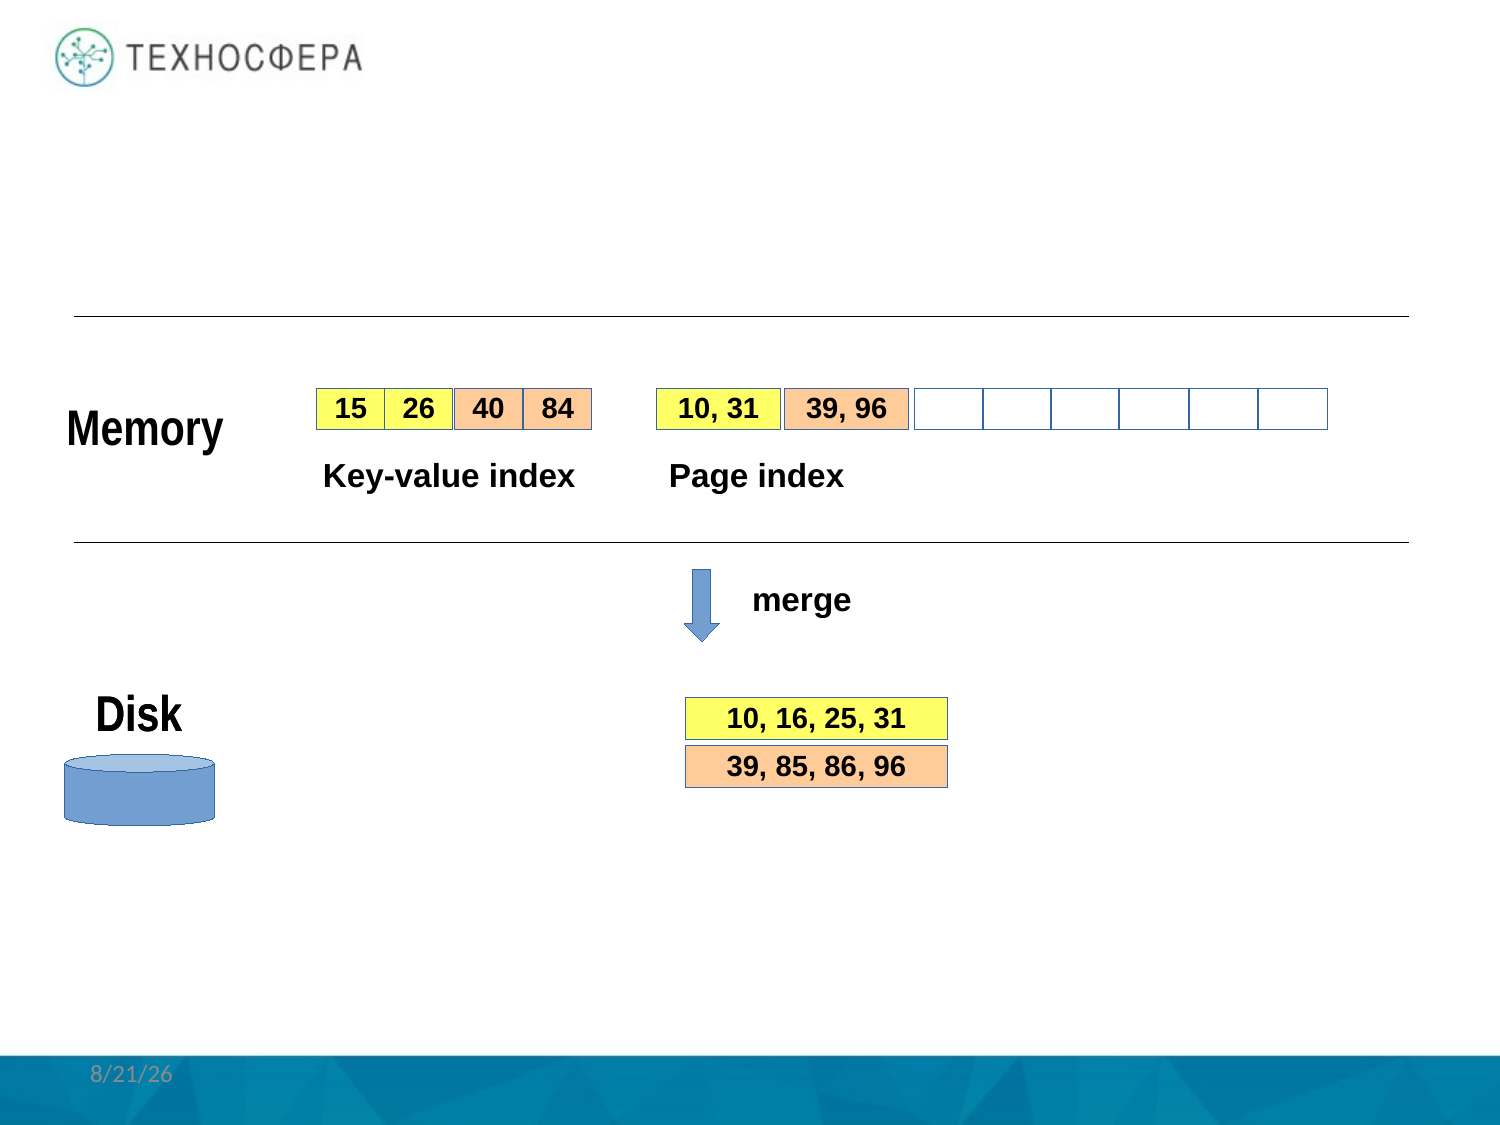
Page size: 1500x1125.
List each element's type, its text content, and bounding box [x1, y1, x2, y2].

text_box 2 [64, 757, 215, 773]
text_box 39, 96 [784, 388, 909, 430]
text_box Key-value index [308, 450, 602, 511]
text_box 39, 85, 86, 96 [685, 745, 948, 788]
text_box Disk [80, 677, 244, 761]
text_box 10, 31 [656, 388, 781, 430]
text_box 40 [454, 388, 523, 430]
picture [0, 0, 1500, 1057]
text_box merge [737, 573, 1032, 634]
text_box 10, 16, 25, 31 [685, 697, 948, 740]
text_box [684, 569, 720, 642]
text_box 26 [384, 388, 453, 430]
text_box 84 [523, 388, 592, 430]
text_box Page index [654, 450, 948, 511]
text_box [64, 764, 215, 826]
text_box 15 [316, 388, 384, 430]
text_box Memory [51, 391, 293, 476]
